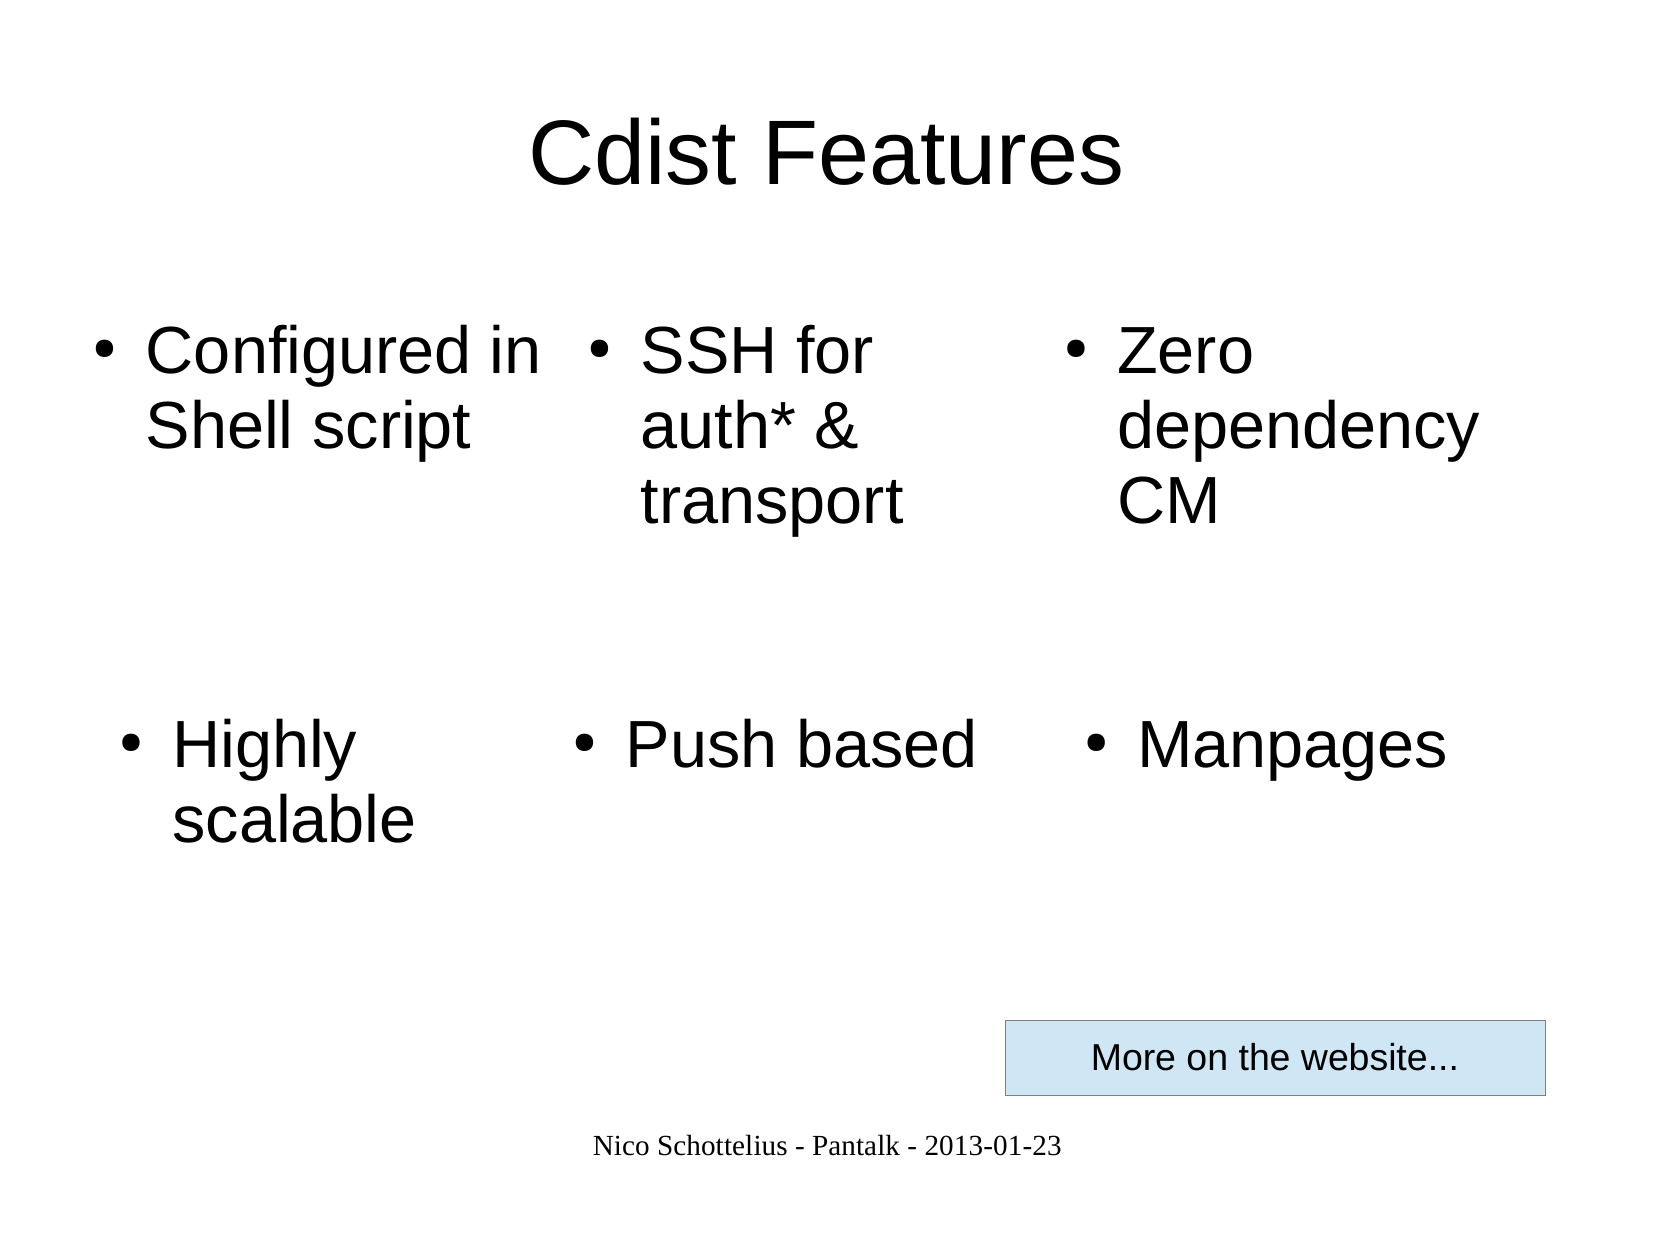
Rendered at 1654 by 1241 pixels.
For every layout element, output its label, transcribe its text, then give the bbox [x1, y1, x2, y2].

list SSH for auth* & transport [570, 313, 1039, 657]
list Push based [571, 706, 1024, 1051]
text_box More on the website... [1005, 1020, 1546, 1096]
title Cdist Features [82, 49, 1571, 257]
list Zero dependency CM [1046, 313, 1516, 657]
list Manpages [1066, 706, 1536, 1020]
list Configured in Shell script [75, 313, 544, 657]
list Highly scalable [101, 706, 571, 1051]
